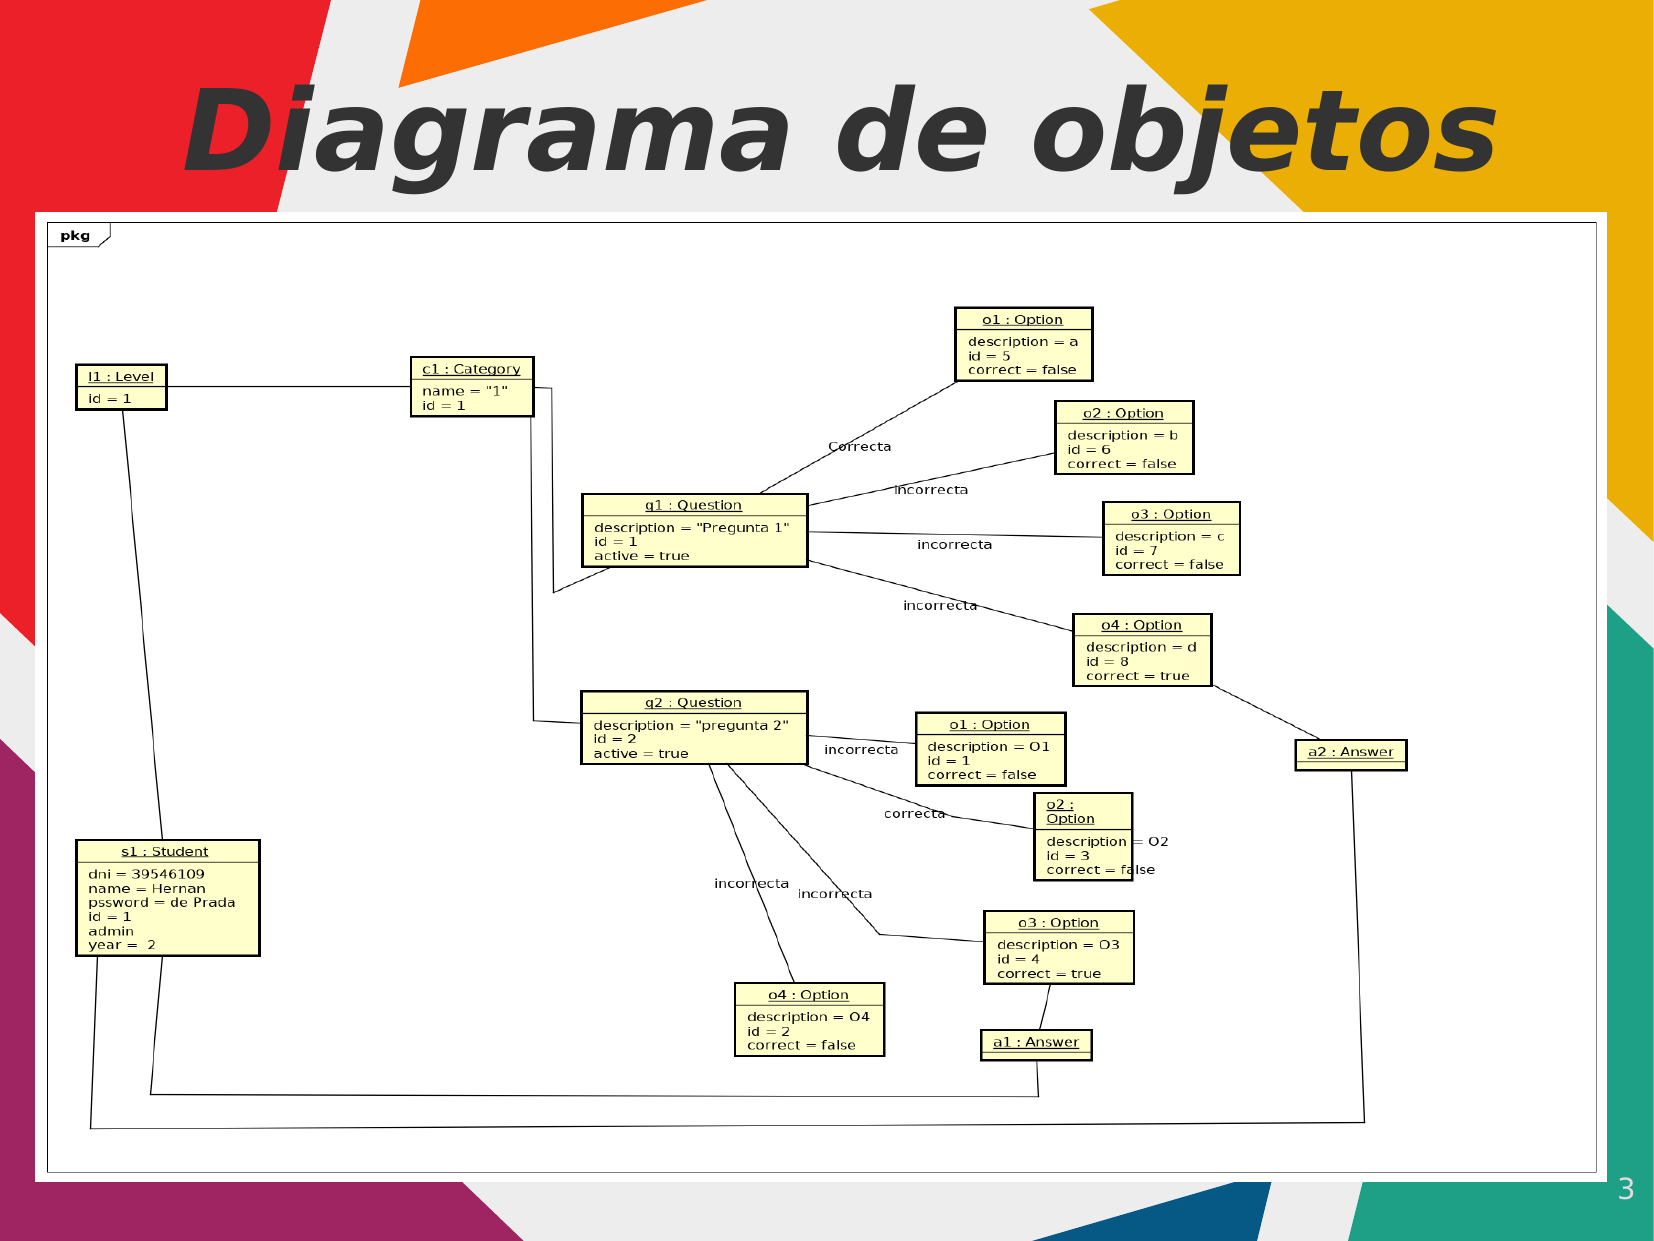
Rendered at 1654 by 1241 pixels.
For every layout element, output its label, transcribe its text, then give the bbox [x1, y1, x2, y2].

title Diagrama de objetos [176, 0, 1548, 212]
picture [35, 212, 1607, 1182]
